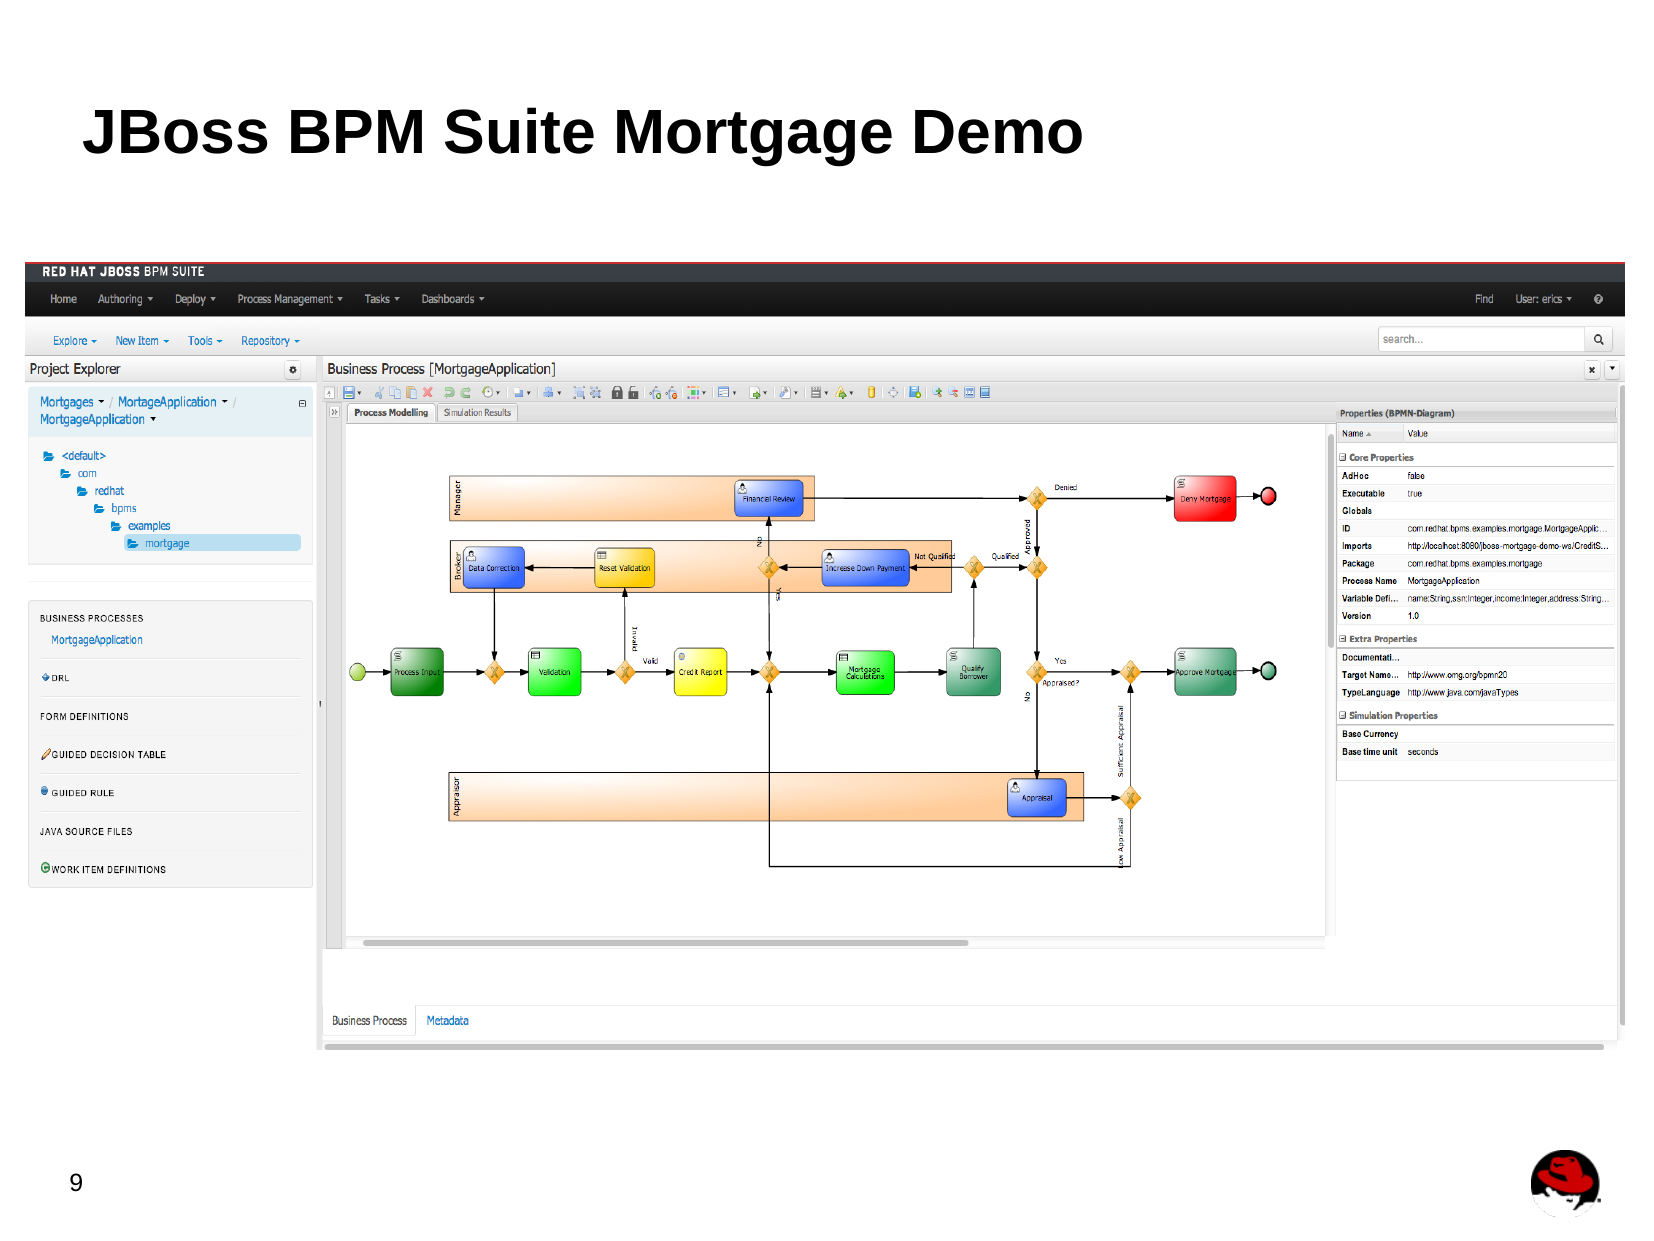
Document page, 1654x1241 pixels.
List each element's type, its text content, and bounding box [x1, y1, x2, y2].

title JBoss BPM Suite Mortgage Demo [82, 49, 1571, 215]
picture [1531, 1150, 1601, 1218]
picture [25, 262, 1625, 1051]
